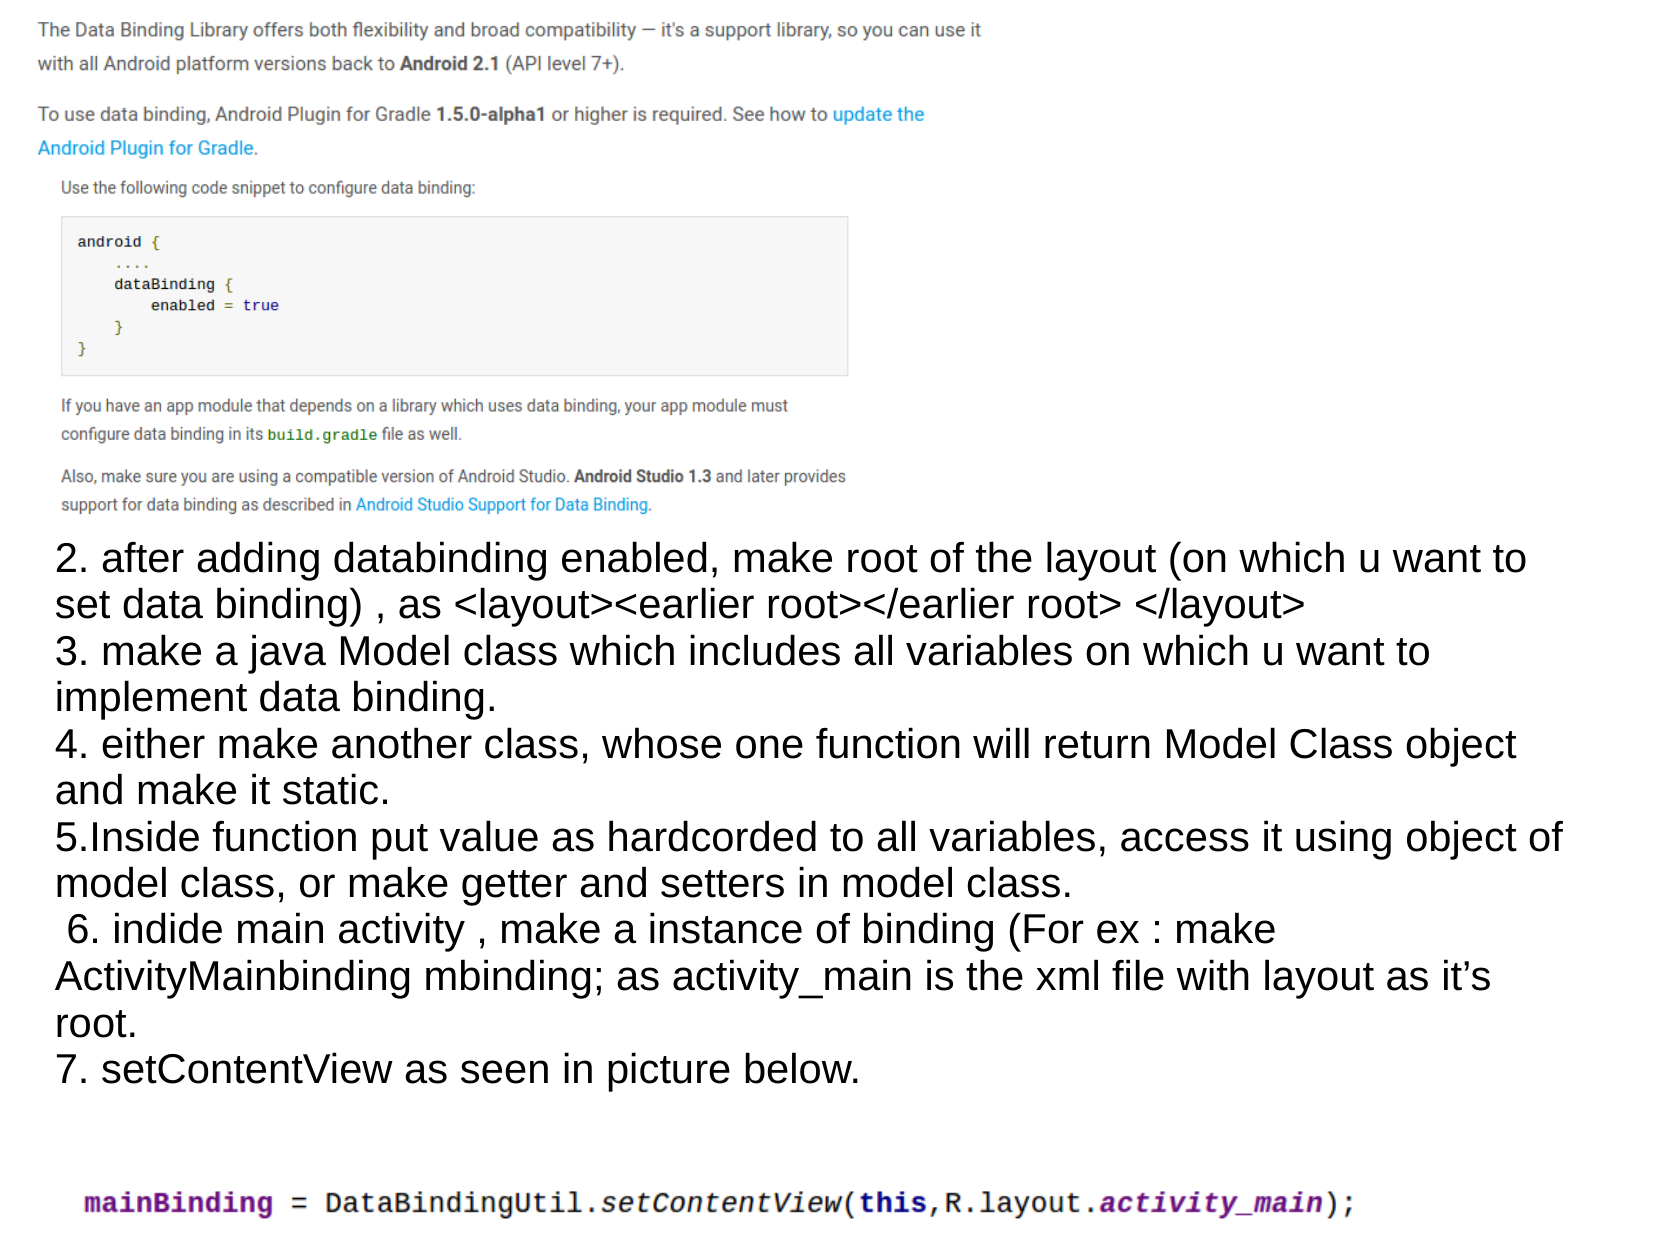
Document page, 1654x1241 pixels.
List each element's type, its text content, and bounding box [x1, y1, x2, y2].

picture [8, 8, 993, 533]
subtitle 2. after adding databinding enabled, make root of the layout (on which u want to set data binding) , as <layout><earlier root></earlier root> </layout> 3. make a java Model class which includes all variables on which u want to implement data binding. 4. either make another class, whose one function will return Model Class object and make it static. 5.Inside function put value as hardcorded to all variables, access it using object of model class, or make getter and setters in model class. 6. indide main activity , make a instance of binding (For ex : make ActivityMainbinding mbinding; as activity_main is the xml file with layout as it’s root. 7. setContentView as seen in picture below. [54, 534, 1571, 1163]
picture [75, 1179, 1372, 1225]
